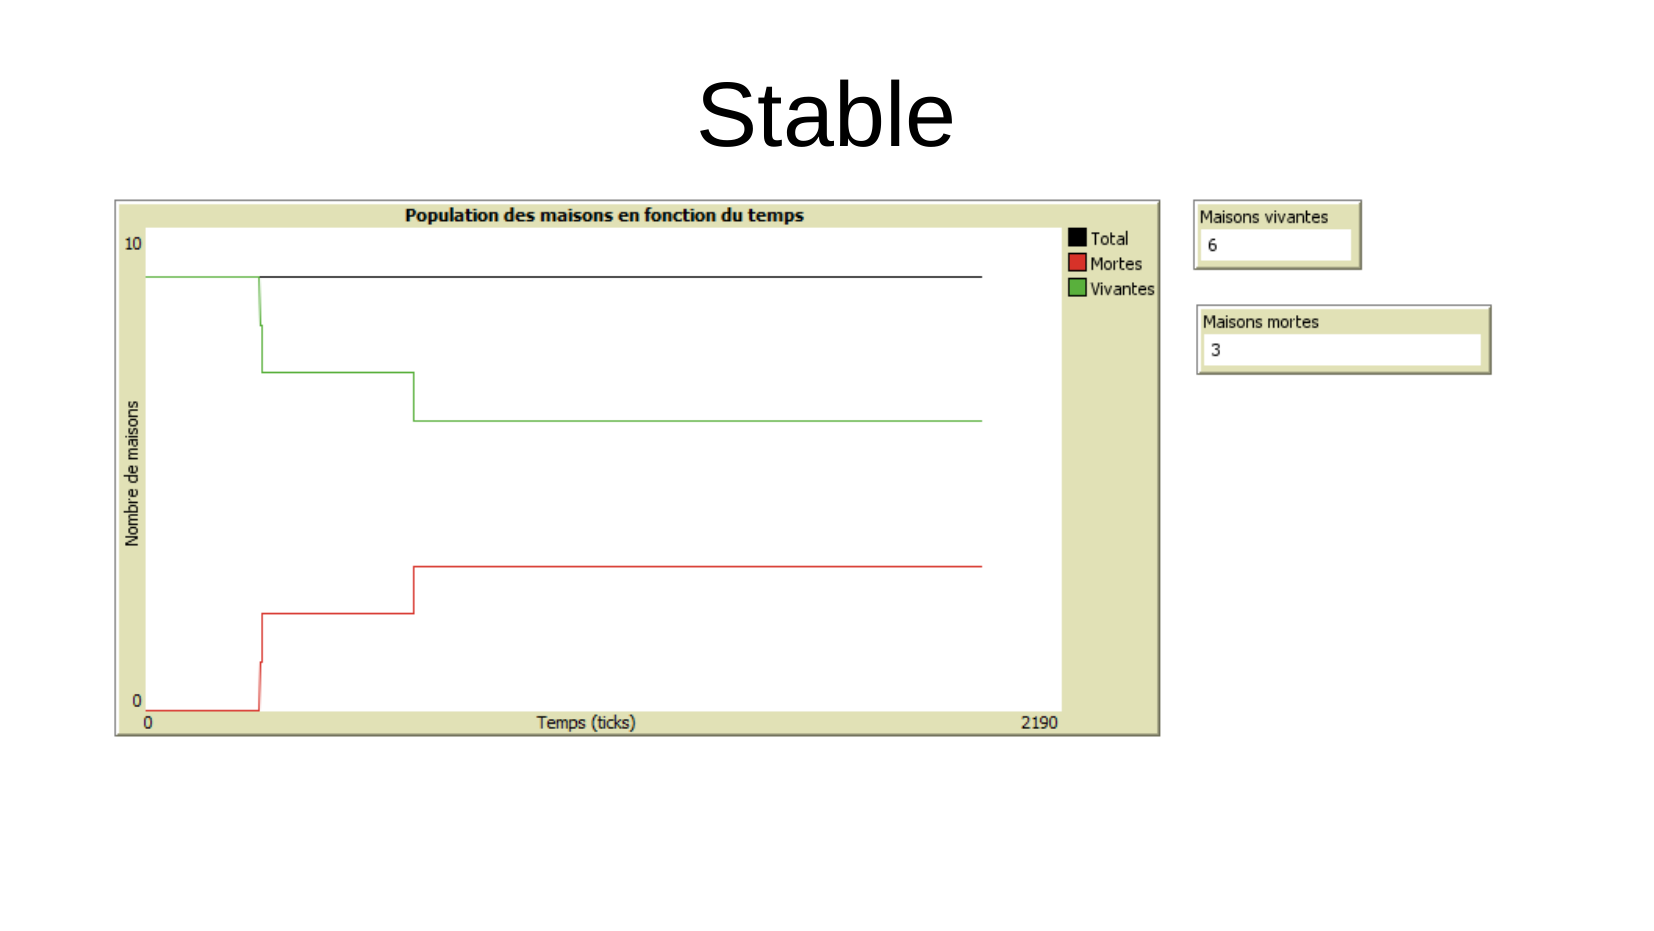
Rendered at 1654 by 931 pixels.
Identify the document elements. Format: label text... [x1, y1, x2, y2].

picture [99, 181, 1564, 754]
title Stable [82, 37, 1571, 193]
